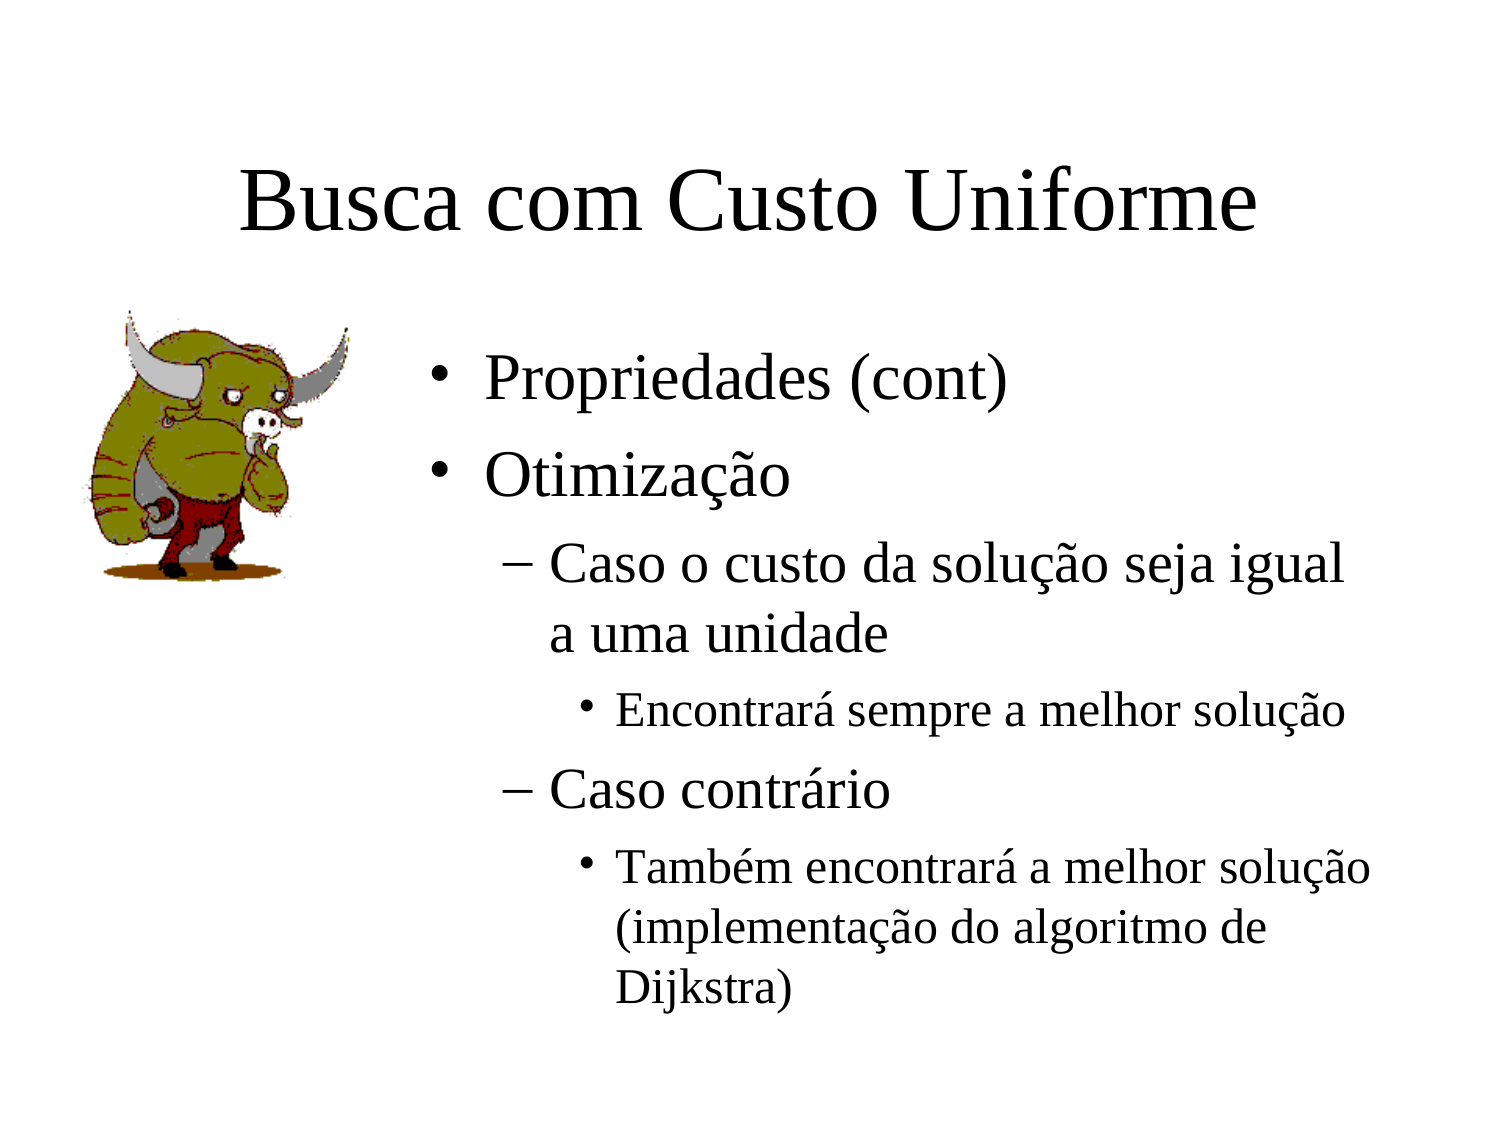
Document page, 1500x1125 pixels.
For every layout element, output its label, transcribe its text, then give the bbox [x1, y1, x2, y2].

title Busca com Custo Uniforme [112, 99, 1388, 288]
list Propriedades (cont) Otimização Caso o custo da solução seja igual a uma unidade Encontrará sempre a melhor solução Caso contrário Também encontrará a melhor solução (implementação do algoritmo de Dijkstra) [413, 324, 1388, 1021]
picture [62, 292, 384, 591]
